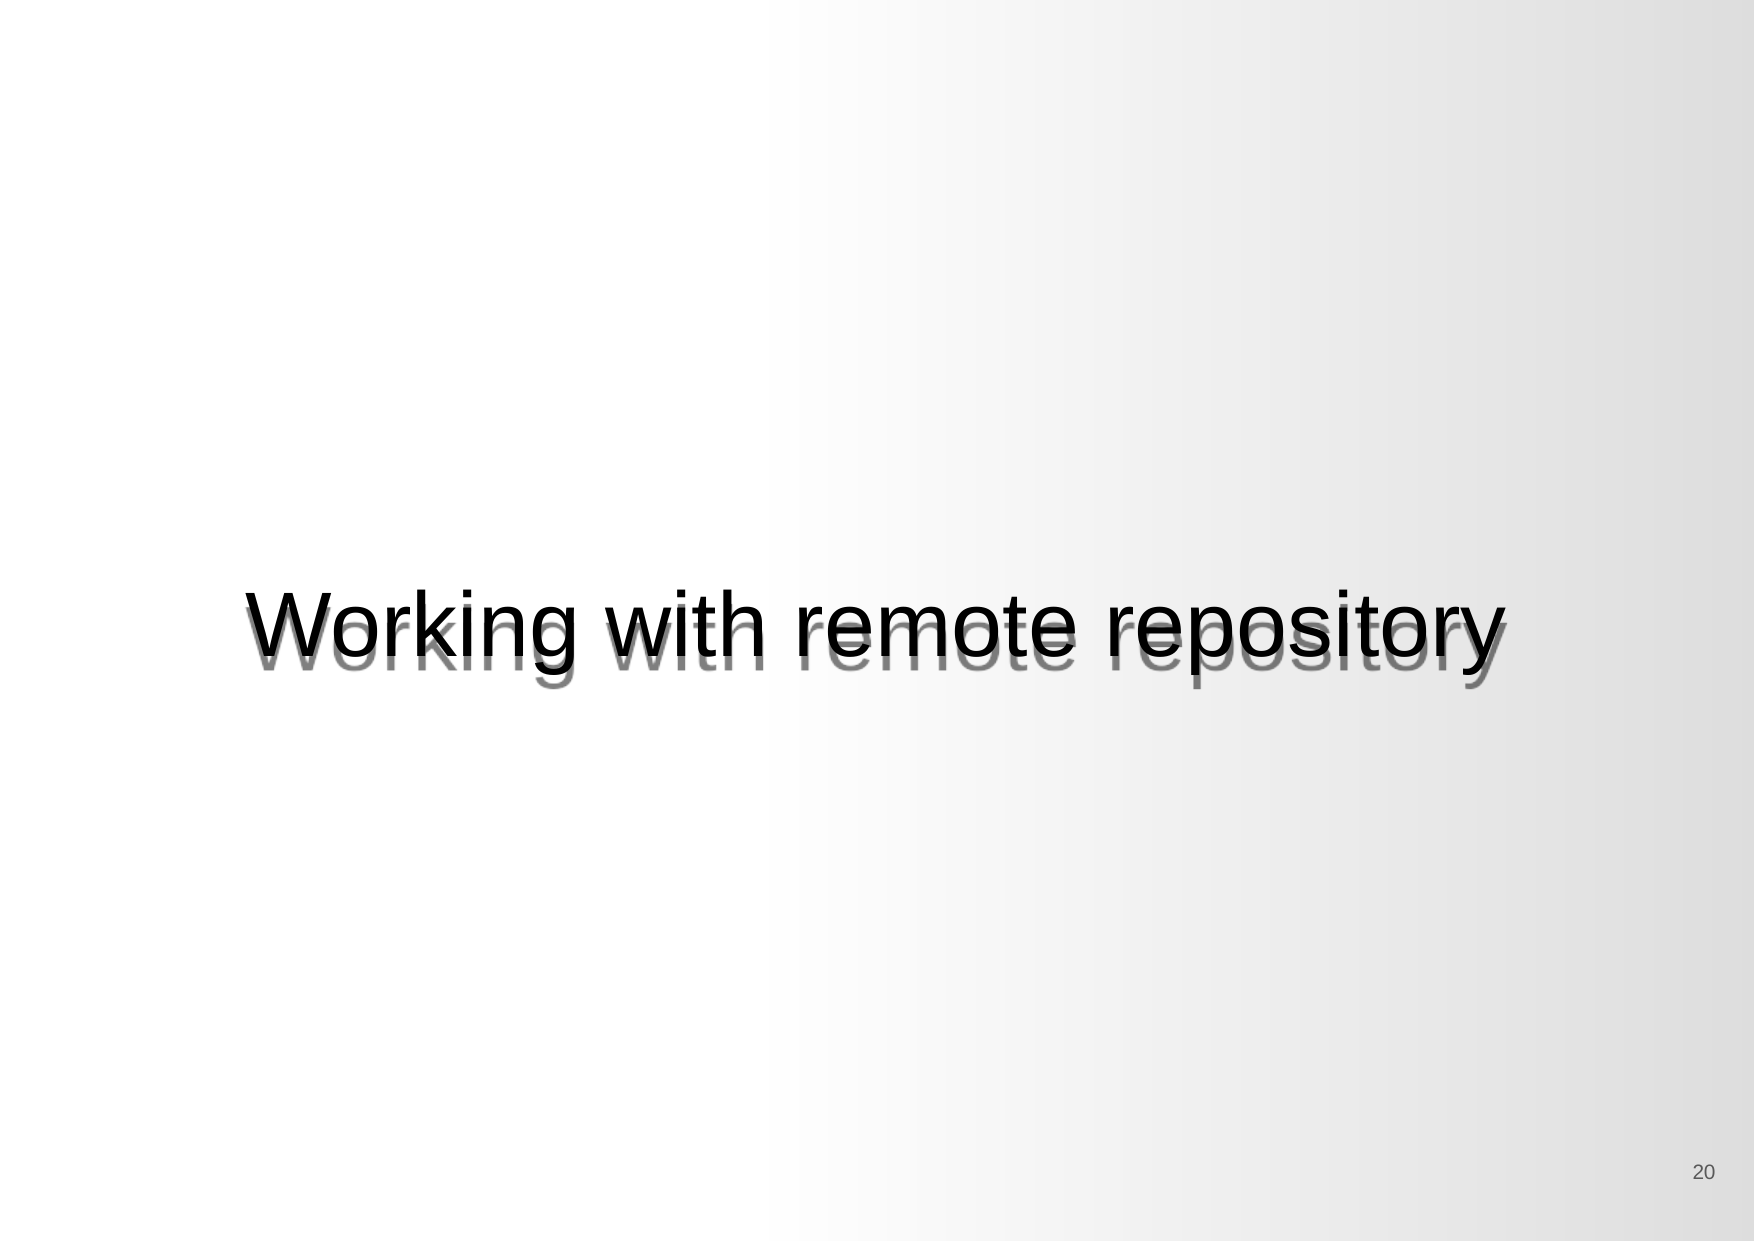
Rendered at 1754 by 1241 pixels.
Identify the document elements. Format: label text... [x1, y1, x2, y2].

title Working with remote repository [59, 518, 1695, 722]
slide_number <number> [1625, 1124, 1731, 1220]
